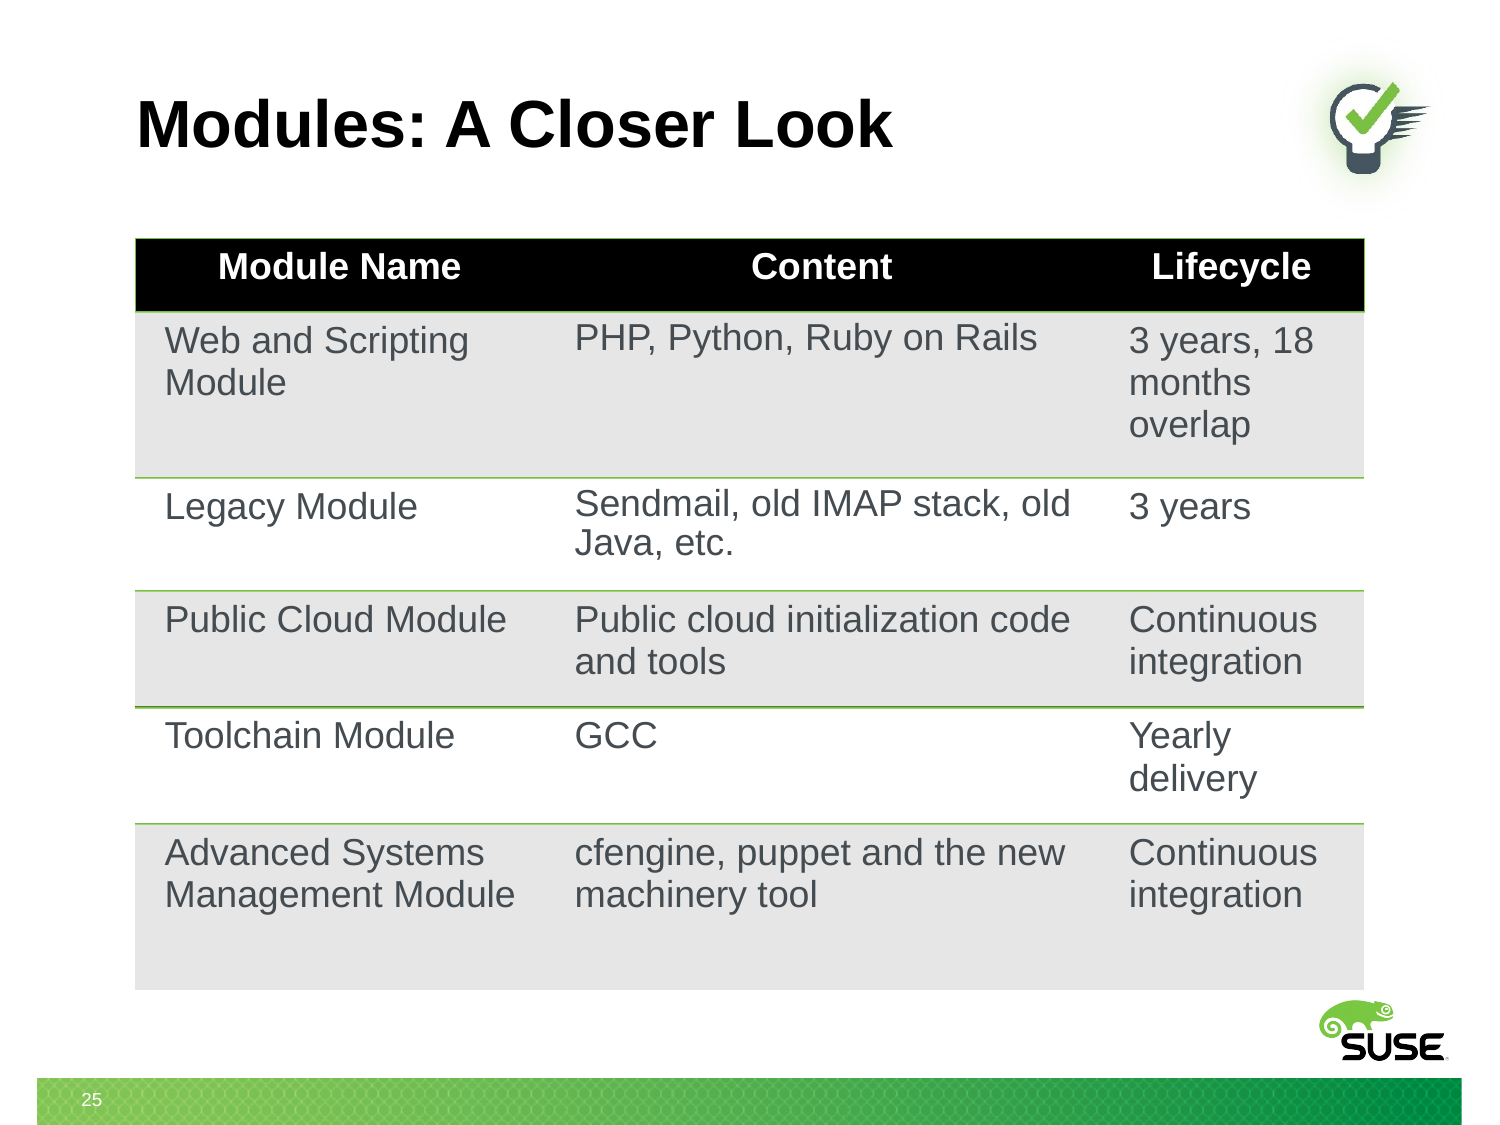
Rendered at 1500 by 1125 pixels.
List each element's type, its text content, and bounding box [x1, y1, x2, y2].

table_cell GCC [545, 709, 1099, 823]
table_cell Yearly delivery [1099, 709, 1364, 823]
table_cell Public Cloud Module [135, 592, 545, 706]
table_cell PHP, Python, Ruby on Rails [545, 313, 1099, 477]
text_box Modules: A Closer Look [136, 39, 1372, 202]
table_header Lifecycle [1099, 239, 1364, 311]
table_cell Legacy Module [135, 479, 545, 590]
table_header Content [545, 239, 1099, 311]
table_cell Sendmail, old IMAP stack, old Java, etc. [545, 479, 1099, 590]
picture [1319, 1000, 1449, 1061]
table_cell Web and Scripting Module [135, 313, 545, 477]
picture [37, 1078, 1462, 1125]
table_cell Continuous integration [1099, 825, 1364, 990]
table_cell Advanced Systems Management Module [135, 825, 545, 990]
table_header Module Name [136, 239, 545, 311]
table_cell 3 years, 18 months overlap [1099, 313, 1364, 477]
picture [1267, 37, 1463, 233]
table_cell Public cloud initialization code and tools [545, 592, 1099, 706]
table_cell Continuous integration [1099, 592, 1364, 706]
table_cell cfengine, puppet and the new machinery tool [545, 825, 1099, 990]
table_cell 3 years [1099, 479, 1364, 590]
table_cell Toolchain Module [135, 709, 545, 823]
